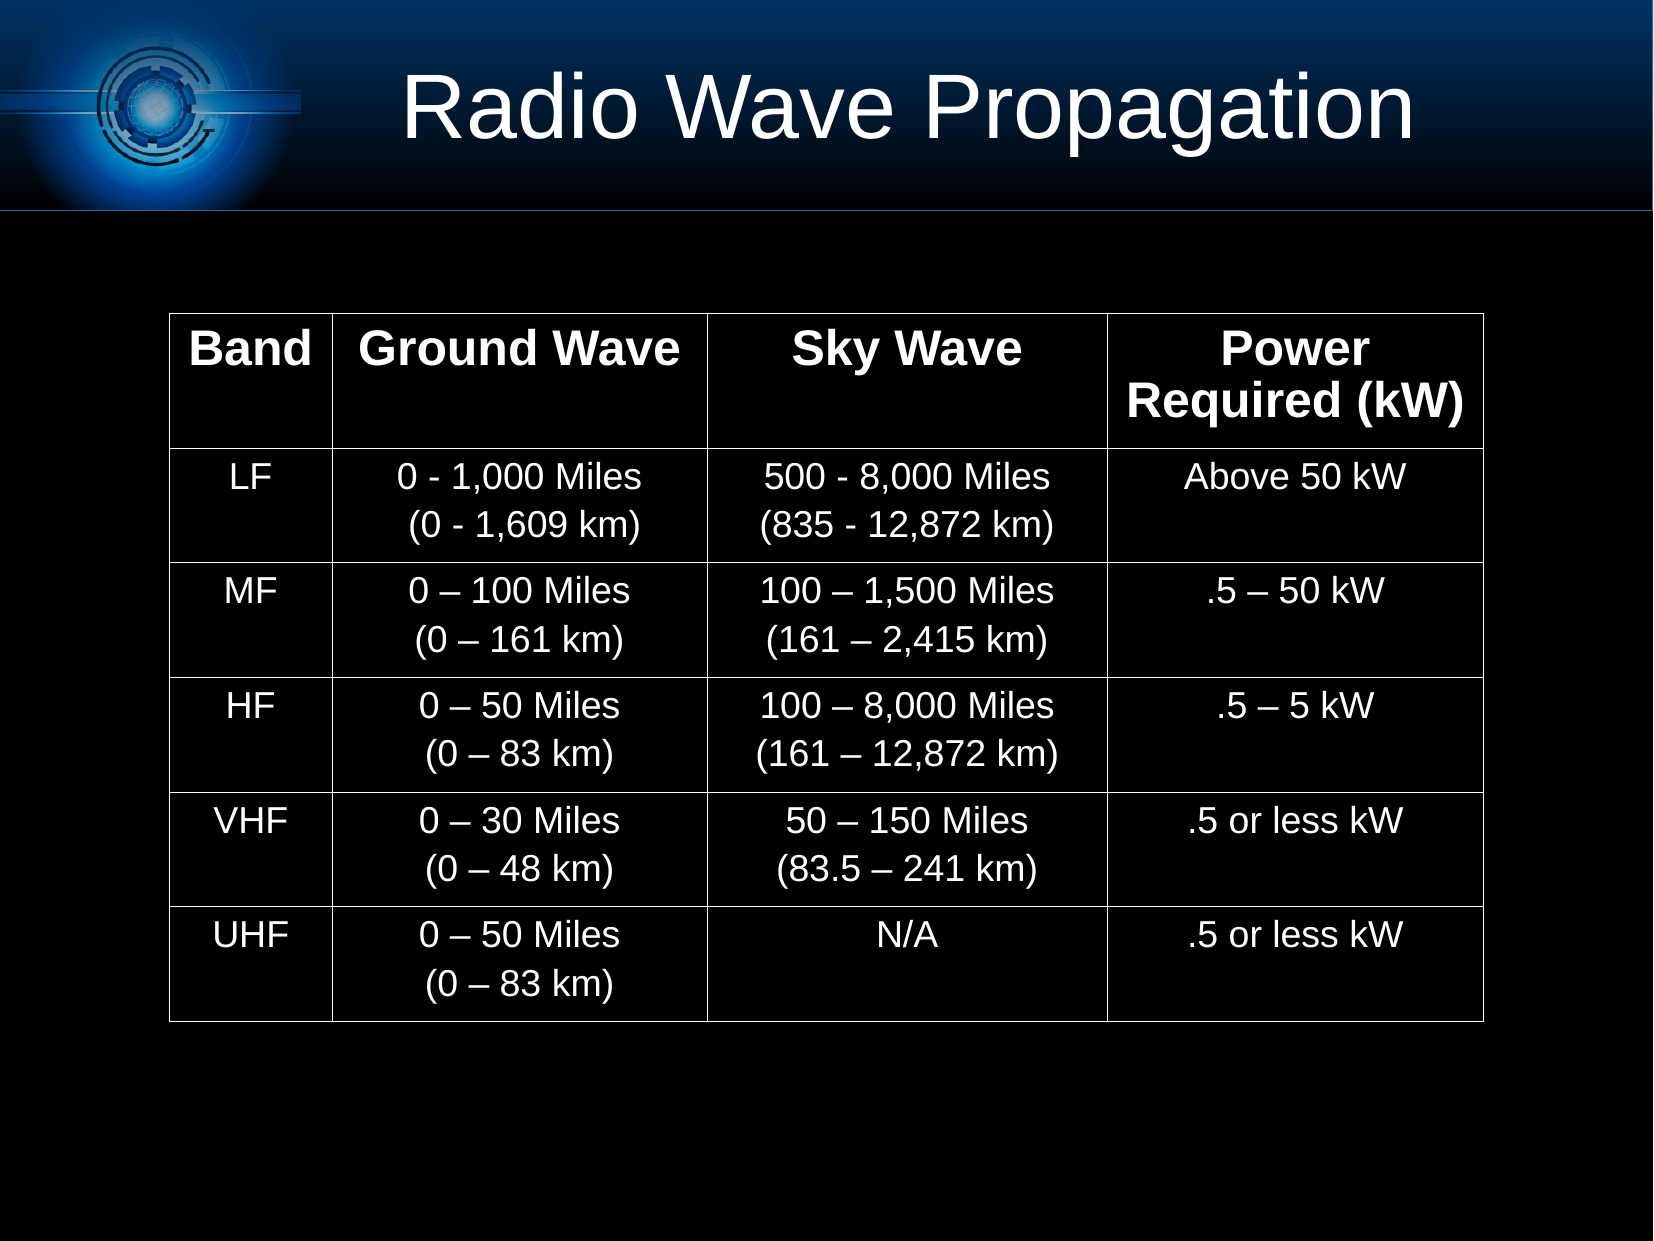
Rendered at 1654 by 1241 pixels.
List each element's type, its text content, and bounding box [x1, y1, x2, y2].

table_cell UHF [170, 907, 332, 1021]
table_cell VHF [170, 793, 332, 906]
table_cell 100 – 1,500 Miles (161 – 2,415 km) [708, 563, 1107, 677]
table_cell HF [170, 678, 332, 792]
table_cell 50 – 150 Miles (83.5 – 241 km) [708, 793, 1107, 906]
table_cell LF [170, 449, 332, 562]
table_header Sky Wave [708, 314, 1107, 448]
table_cell 0 – 100 Miles (0 – 161 km) [333, 563, 707, 677]
table_cell .5 – 5 kW [1108, 678, 1483, 792]
table_cell .5 or less kW [1108, 907, 1483, 1021]
table_cell Above 50 kW [1108, 449, 1483, 562]
table_cell 0 – 50 Miles (0 – 83 km) [333, 678, 707, 792]
table_cell MF [170, 563, 332, 677]
table_header Power Required (kW) [1108, 314, 1483, 448]
table_cell .5 – 50 kW [1108, 563, 1483, 677]
table_header Band [170, 314, 332, 448]
table_cell 500 - 8,000 Miles (835 - 12,872 km) [708, 449, 1107, 562]
table_cell .5 or less kW [1108, 793, 1483, 906]
table_header Ground Wave [333, 314, 707, 448]
title Radio Wave Propagation [165, 2, 1653, 211]
table_cell 0 - 1,000 Miles (0 - 1,609 km) [333, 449, 707, 562]
table_cell 100 – 8,000 Miles (161 – 12,872 km) [708, 678, 1107, 792]
table_cell 0 – 50 Miles (0 – 83 km) [333, 907, 707, 1021]
table_cell N/A [708, 907, 1107, 1021]
table_cell 0 – 30 Miles (0 – 48 km) [333, 793, 707, 906]
picture [0, 87, 165, 210]
